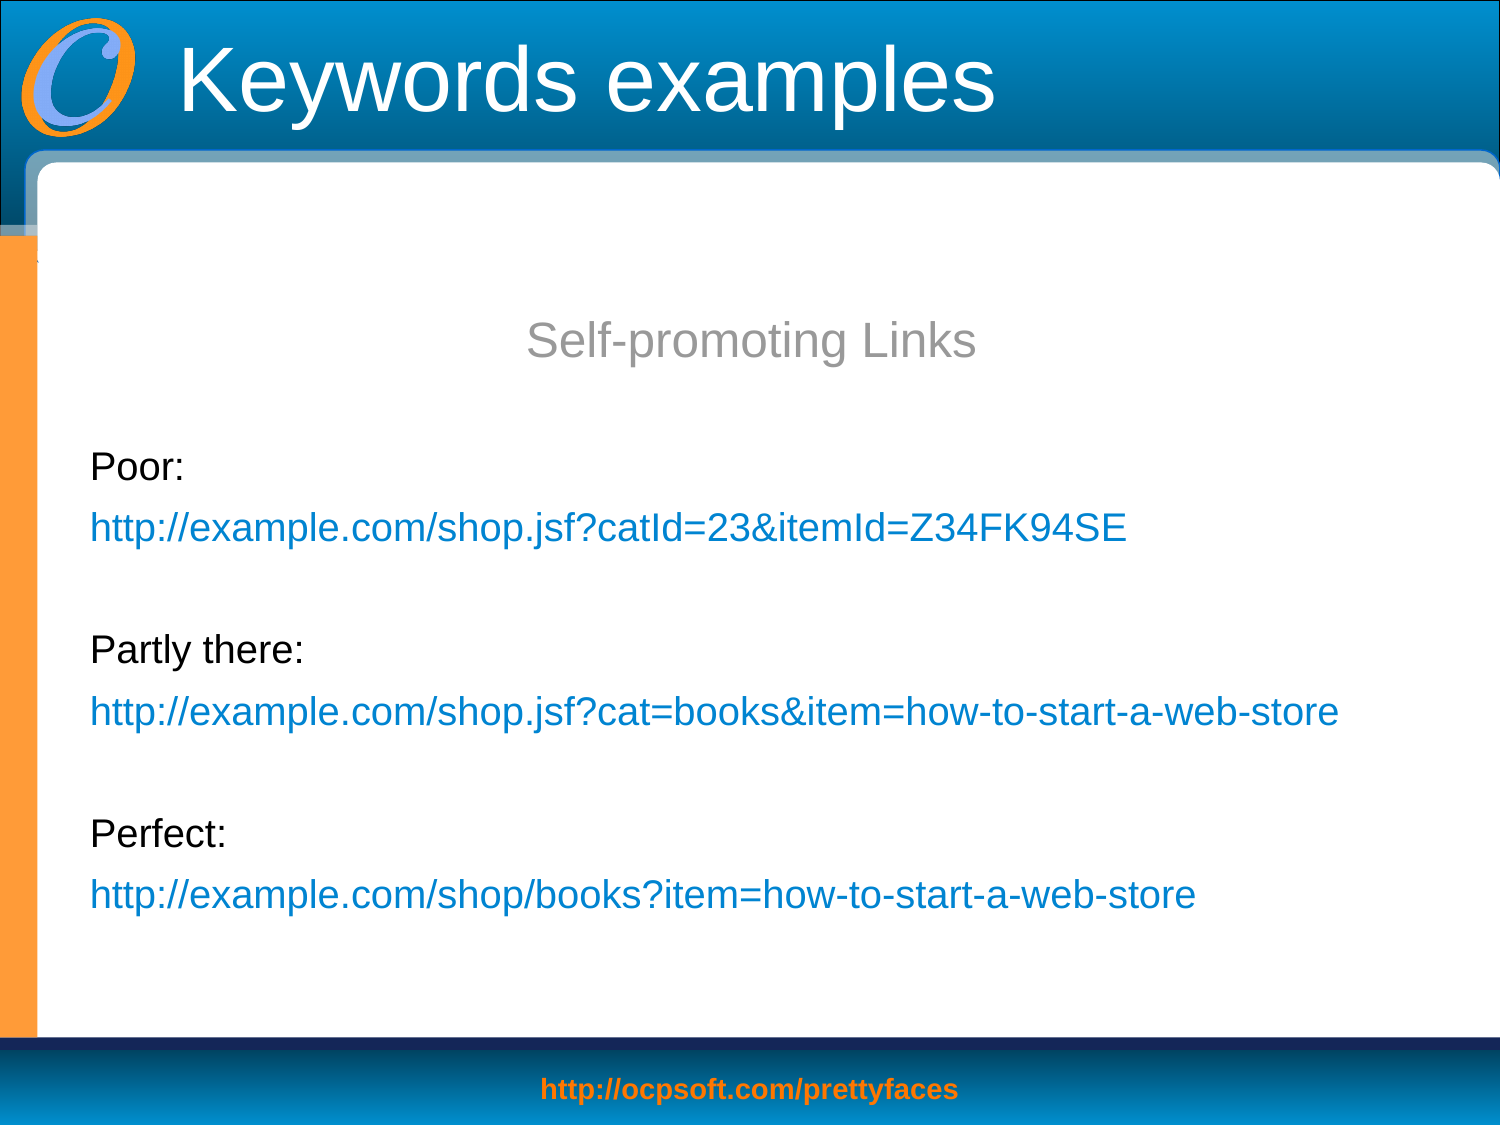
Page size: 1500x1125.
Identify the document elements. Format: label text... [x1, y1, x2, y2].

list Poor: http://example.com/shop.jsf?catId=23&itemId=Z34FK94SE Partly there: http://example.com/shop.jsf?cat=books&item=how-to-start-a-web-store Perfect: http://example.com/shop/books?item=how-to-start-a-web-store [75, 187, 1425, 931]
title Keywords examples [162, 11, 1463, 138]
text_box Self-promoting Links [452, 299, 1051, 375]
picture [22, 19, 135, 136]
